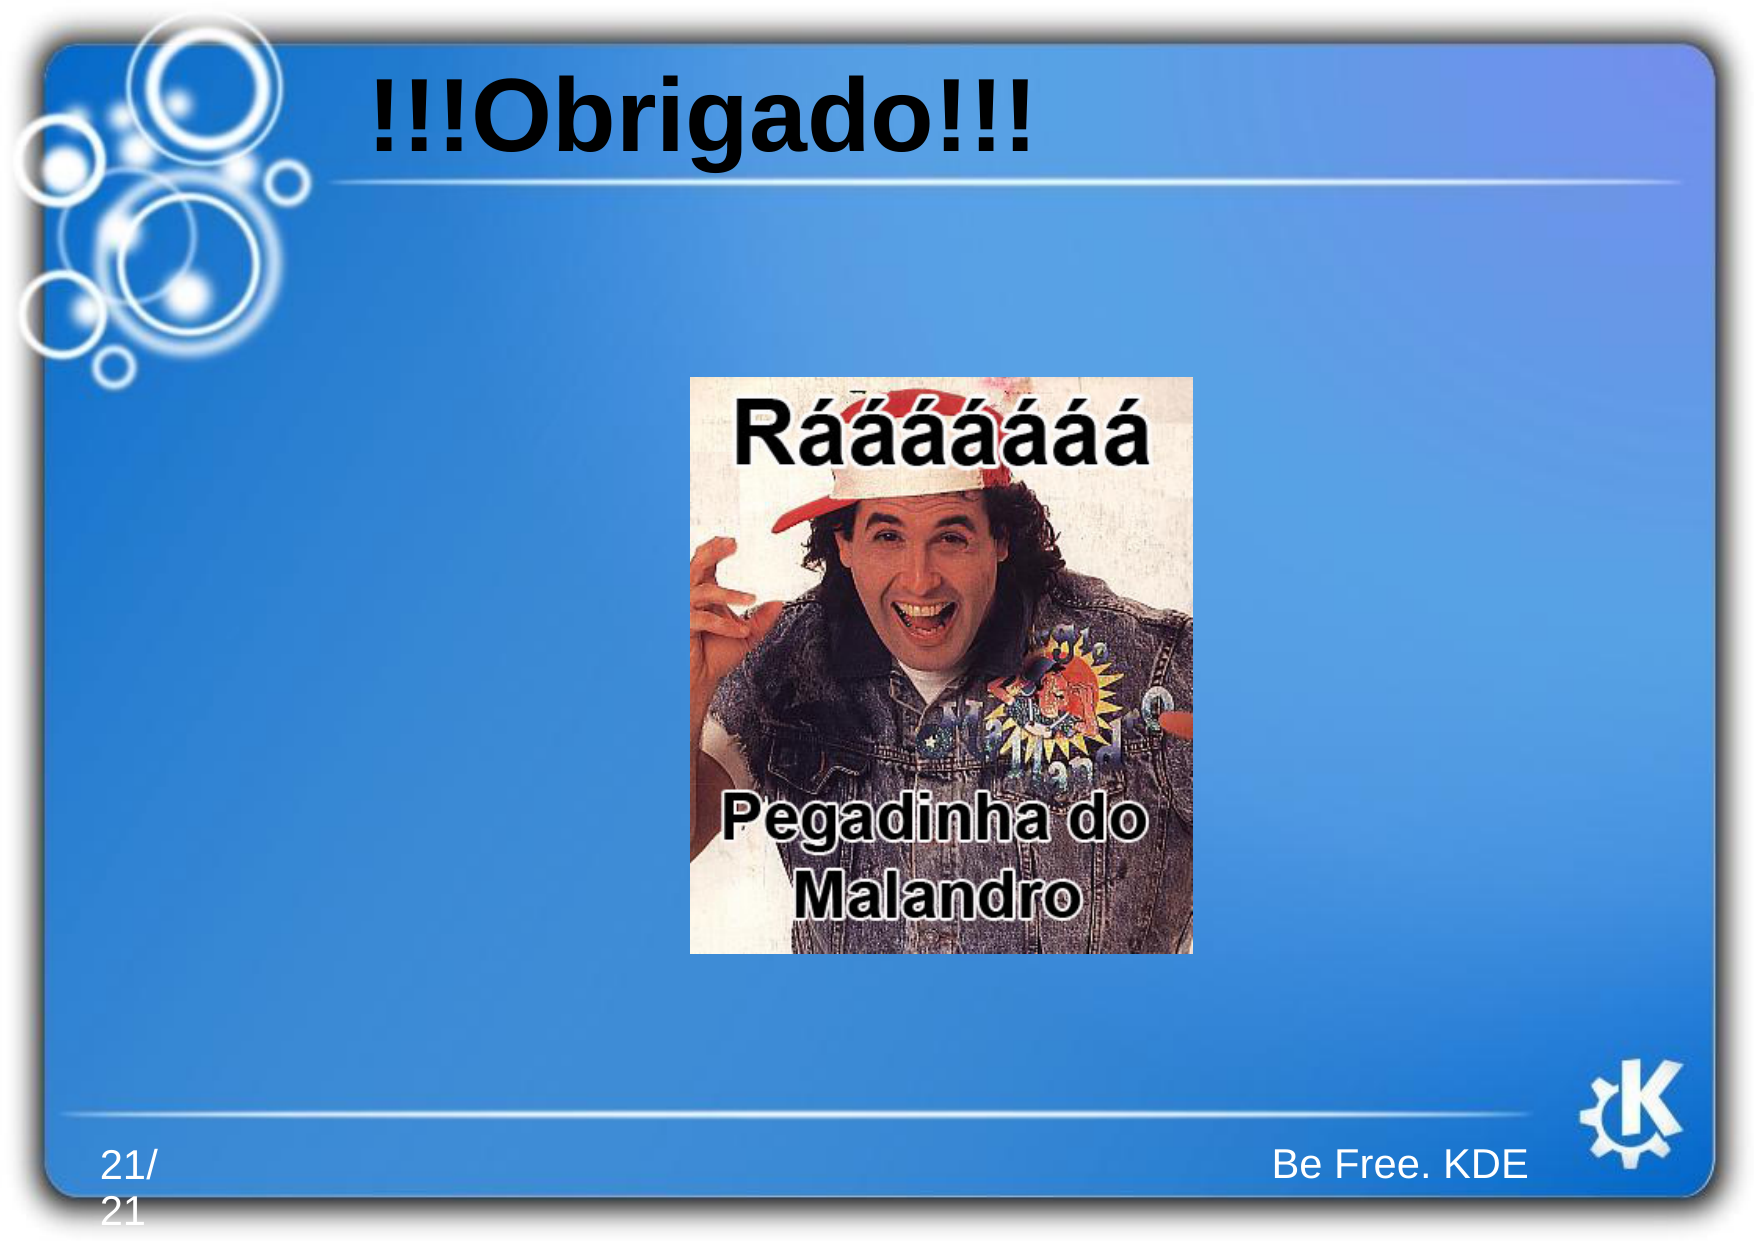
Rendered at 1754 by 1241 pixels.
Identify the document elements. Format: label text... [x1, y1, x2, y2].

picture [0, 0, 1754, 1241]
list [348, 289, 1647, 1084]
title !!!Obrigado!!! [352, 49, 1651, 174]
